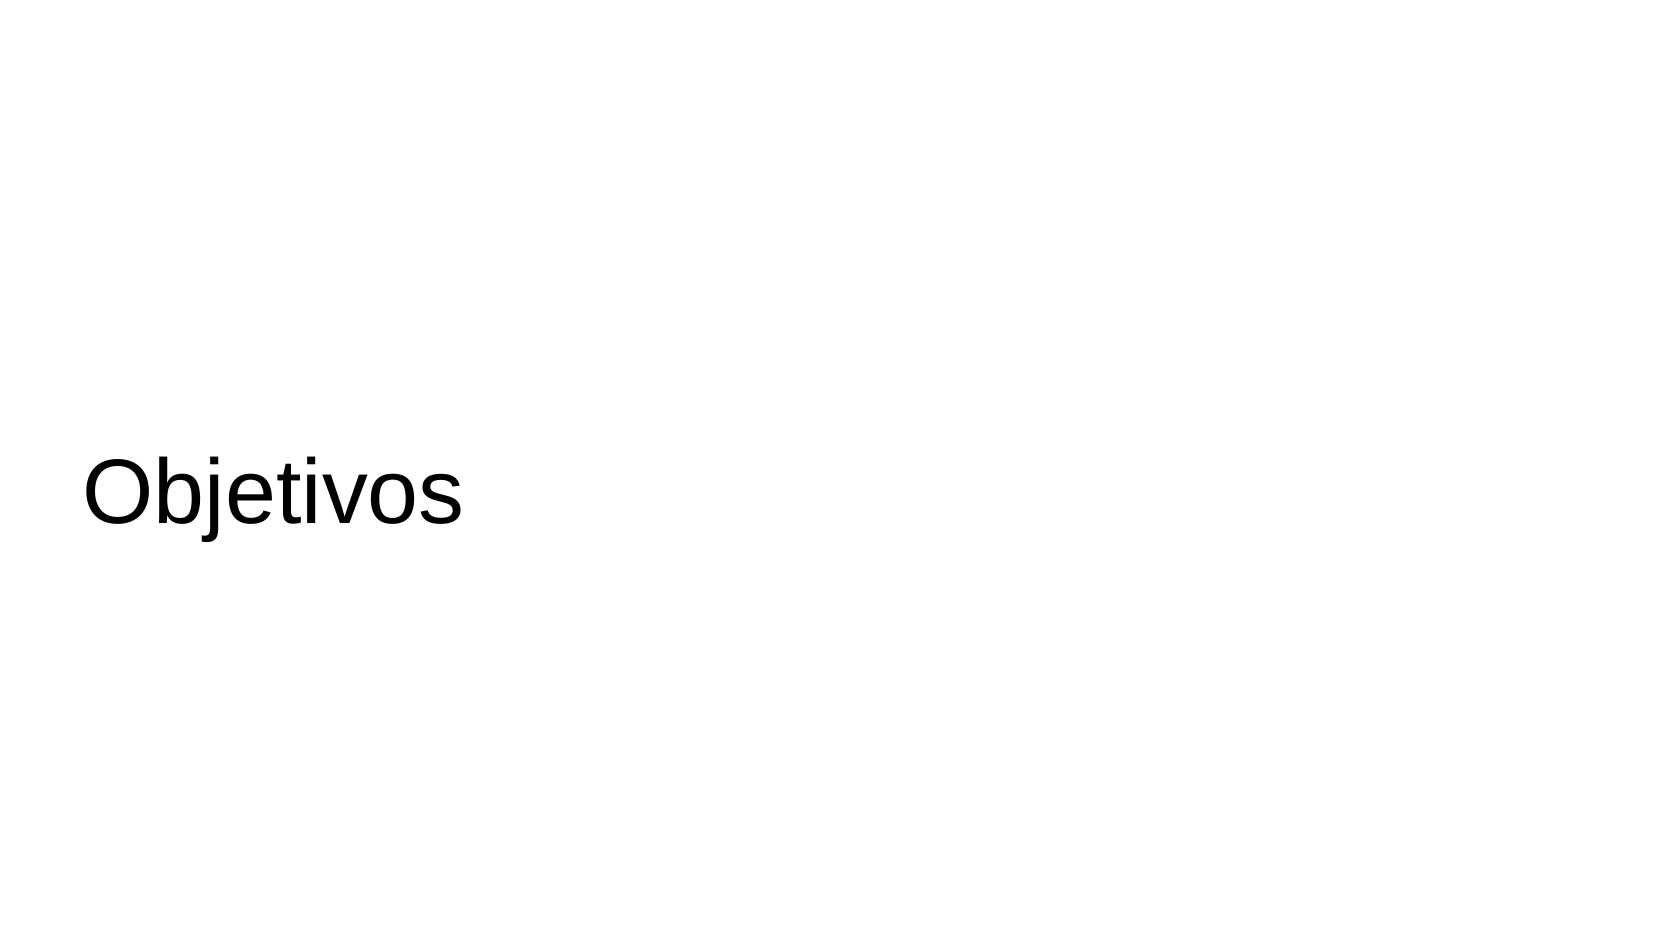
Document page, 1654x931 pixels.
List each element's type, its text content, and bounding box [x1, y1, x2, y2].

title Objetivos [82, 315, 1571, 668]
